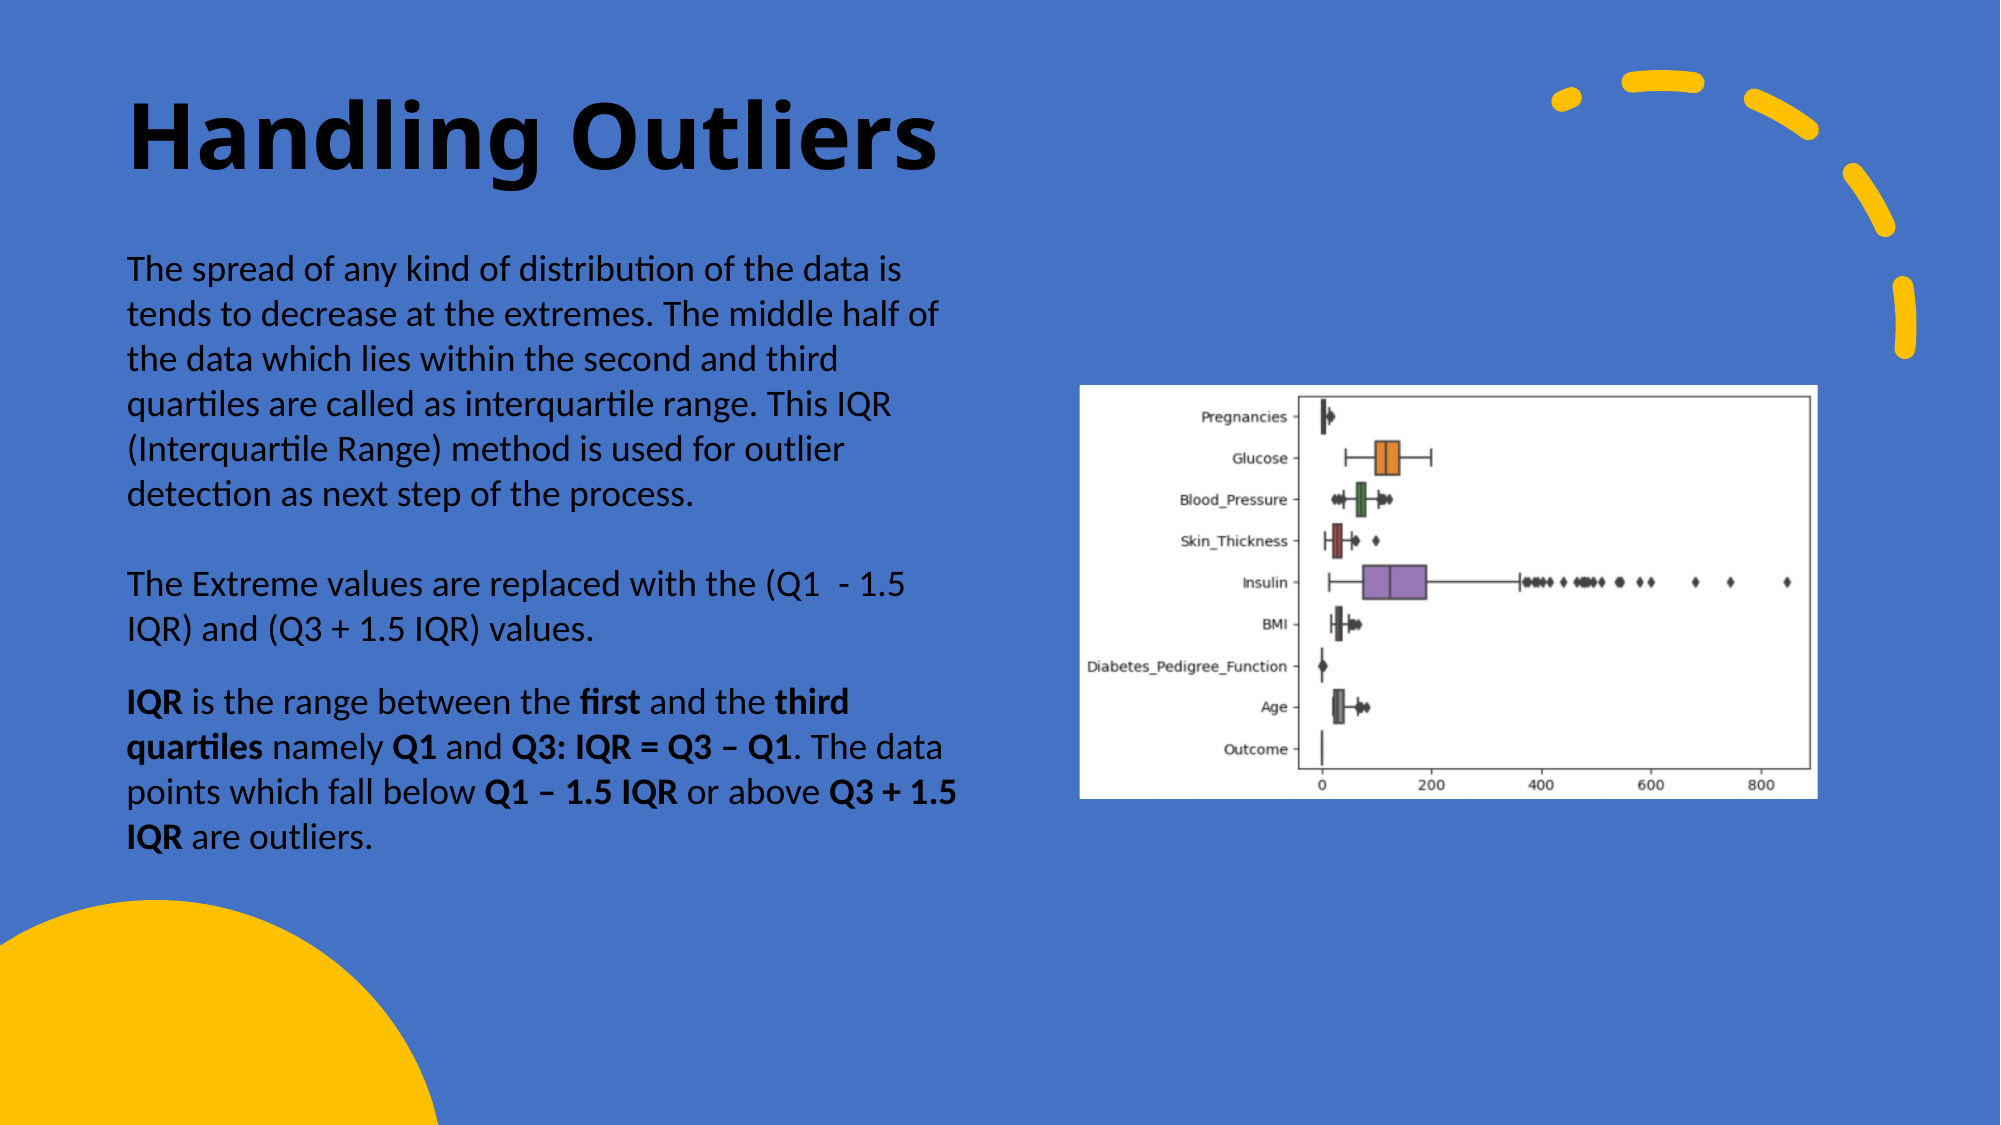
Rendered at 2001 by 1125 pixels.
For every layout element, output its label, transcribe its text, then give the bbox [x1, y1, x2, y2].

title Handling Outliers [111, 30, 1008, 249]
text_box The spread of any kind of distribution of the data is tends to decrease at the extremes. The middle half of the data which lies within the second and third quartiles are called as interquartile range. This IQR (Interquartile Range) method is used for outlier detection as next step of the process. The Extreme values are replaced with the (Q1 - 1.5 IQR) and (Q3 + 1.5 IQR) values. [111, 236, 982, 661]
picture [1079, 385, 1818, 799]
text_box [0, 0, 2000, 1125]
text_box IQR is the range between the first and the third quartiles namely Q1 and Q3: IQR = Q3 – Q1. The data points which fall below Q1 – 1.5 IQR or above Q3 + 1.5 IQR are outliers. [111, 669, 993, 867]
